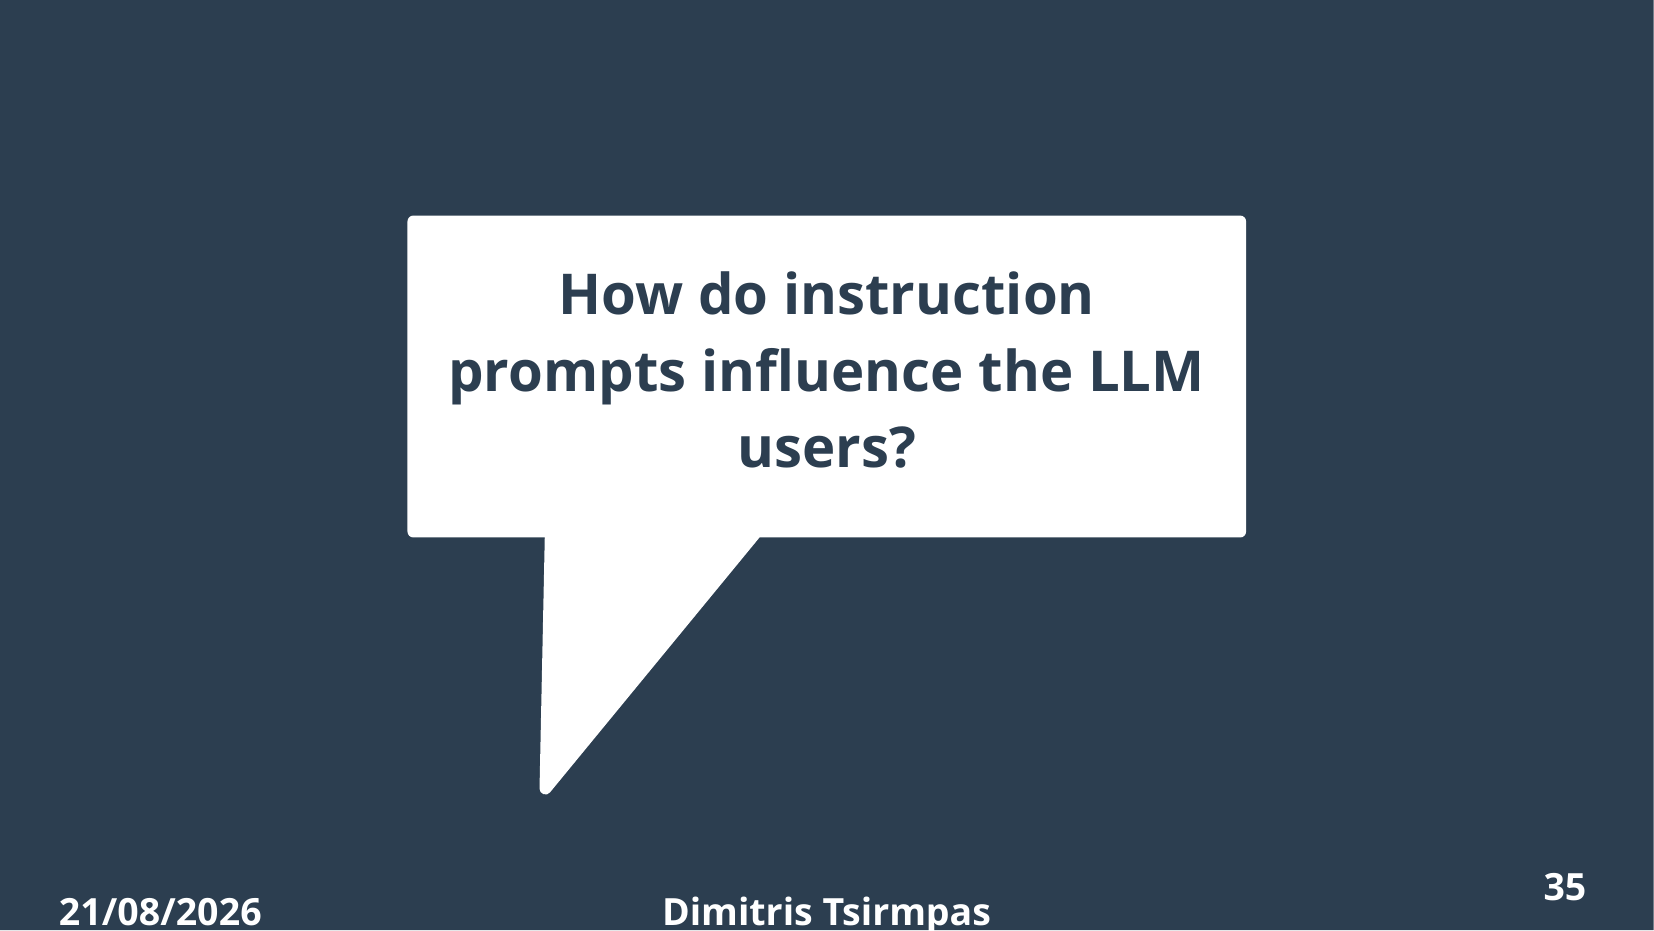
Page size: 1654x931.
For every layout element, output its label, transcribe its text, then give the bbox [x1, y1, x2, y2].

title How do instruction prompts influence the LLM users? [442, 236, 1211, 502]
